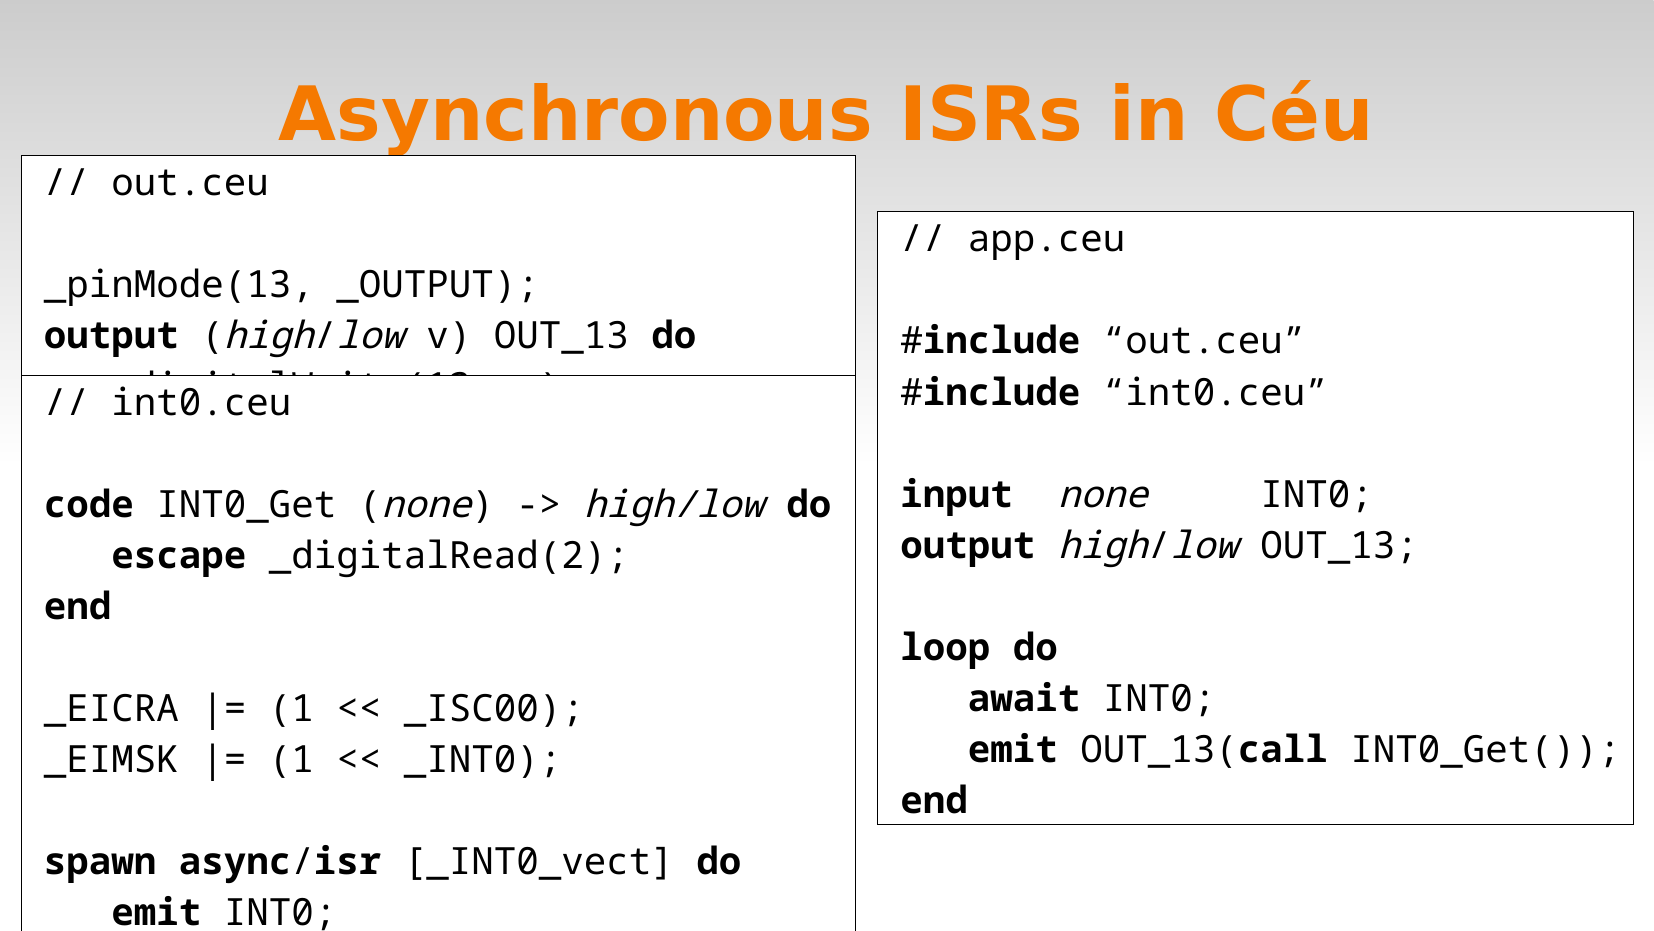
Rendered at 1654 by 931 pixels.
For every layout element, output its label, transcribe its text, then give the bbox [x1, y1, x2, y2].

text_box // out.ceu _pinMode(13, _OUTPUT); output (high/low v) OUT_13 do _digitalWrite(13, v); end [21, 189, 856, 375]
text_box // int0.ceu code INT0_Get (none) -> high/low do escape _digitalRead(2); end _EICRA |= (1 << _ISC00); _EIMSK |= (1 << _INT0); spawn async/isr [_INT0_vect] do emit INT0; end [21, 447, 856, 917]
title Asynchronous ISRs in Céu [82, 37, 1571, 193]
text_box // app.ceu #include “out.ceu” #include “int0.ceu” input none INT0; output high/low OUT_13; loop do await INT0; emit OUT_13(call INT0_Get()); end [877, 293, 1634, 744]
